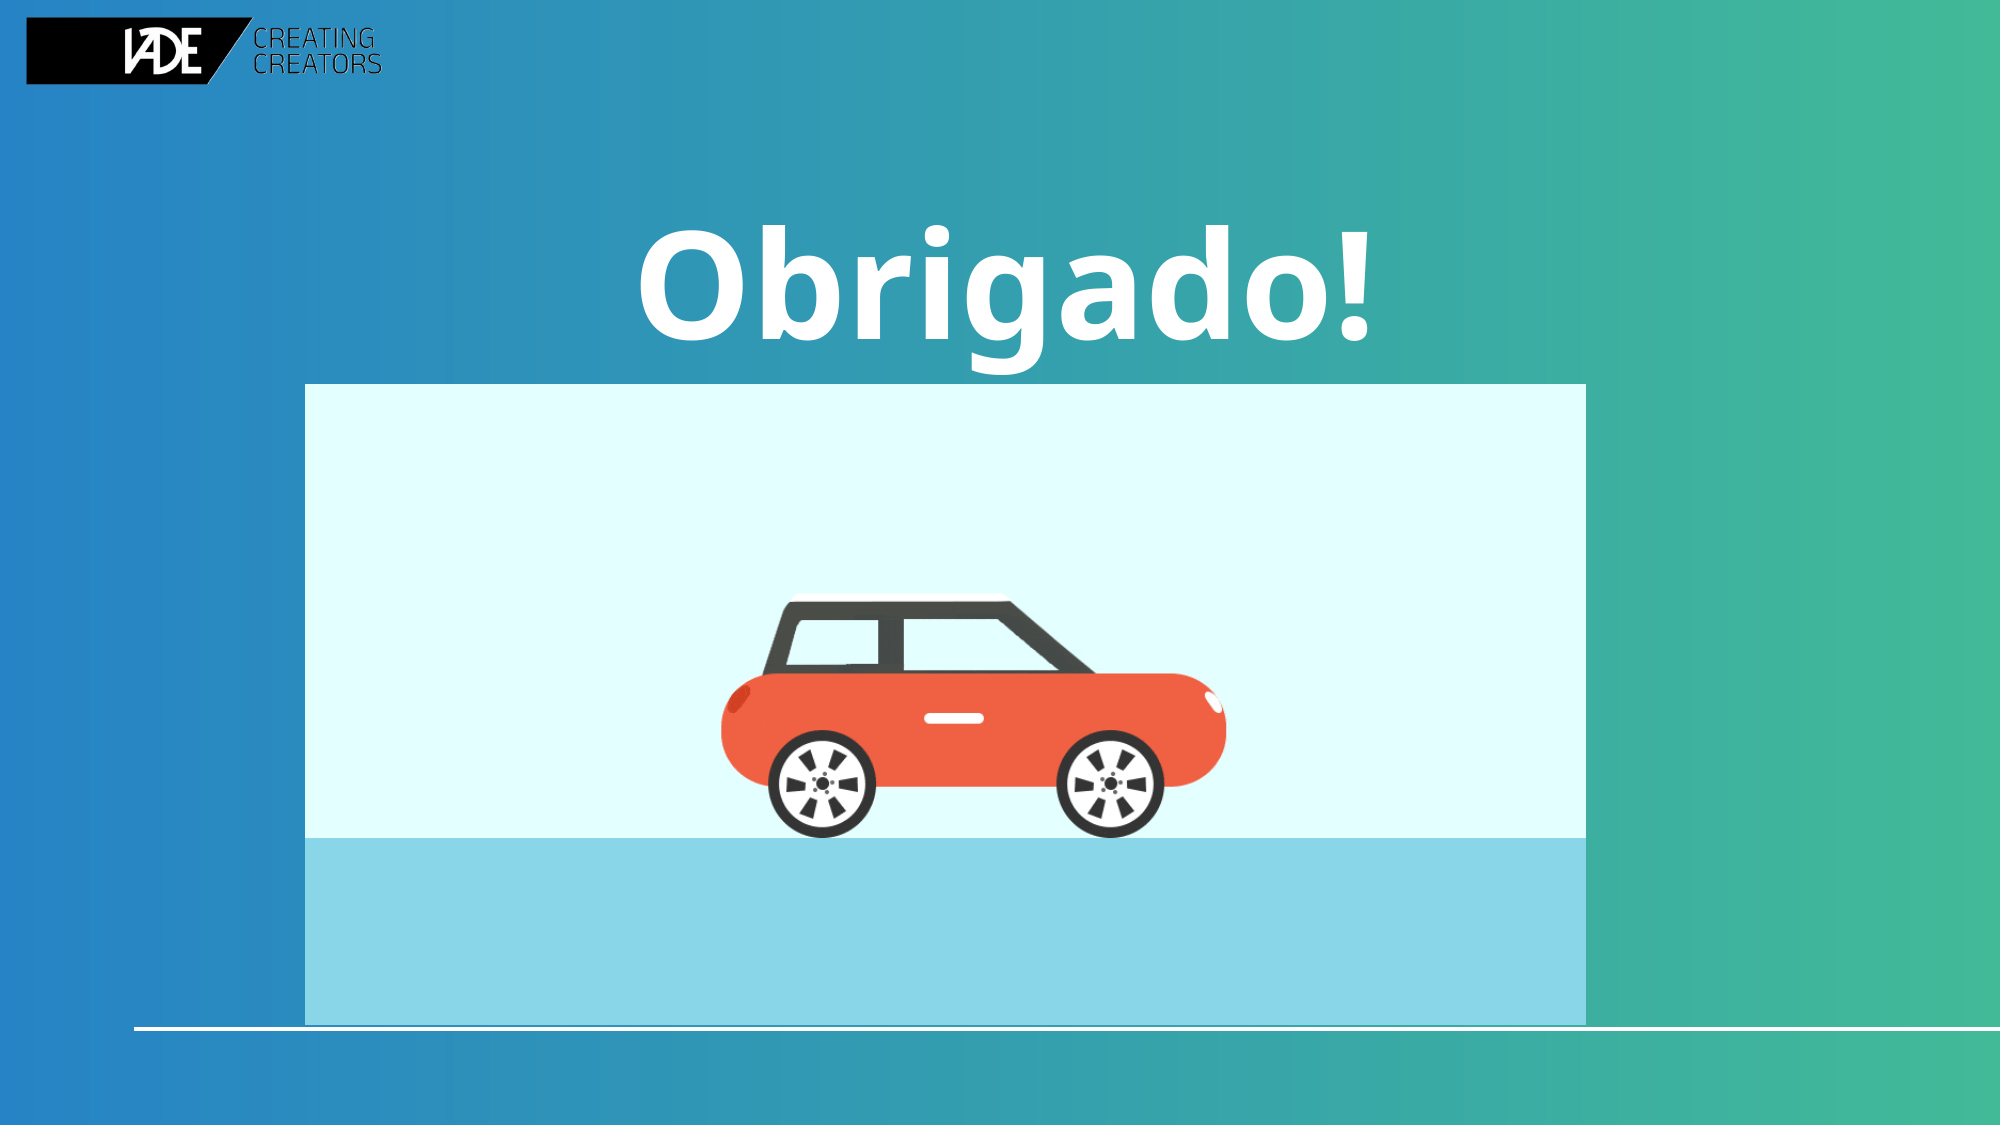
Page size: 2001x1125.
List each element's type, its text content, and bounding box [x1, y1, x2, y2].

title Obrigado! [234, 95, 1774, 380]
picture [21, 15, 391, 85]
text_box [0, 0, 2000, 1125]
picture [305, 384, 1586, 1025]
